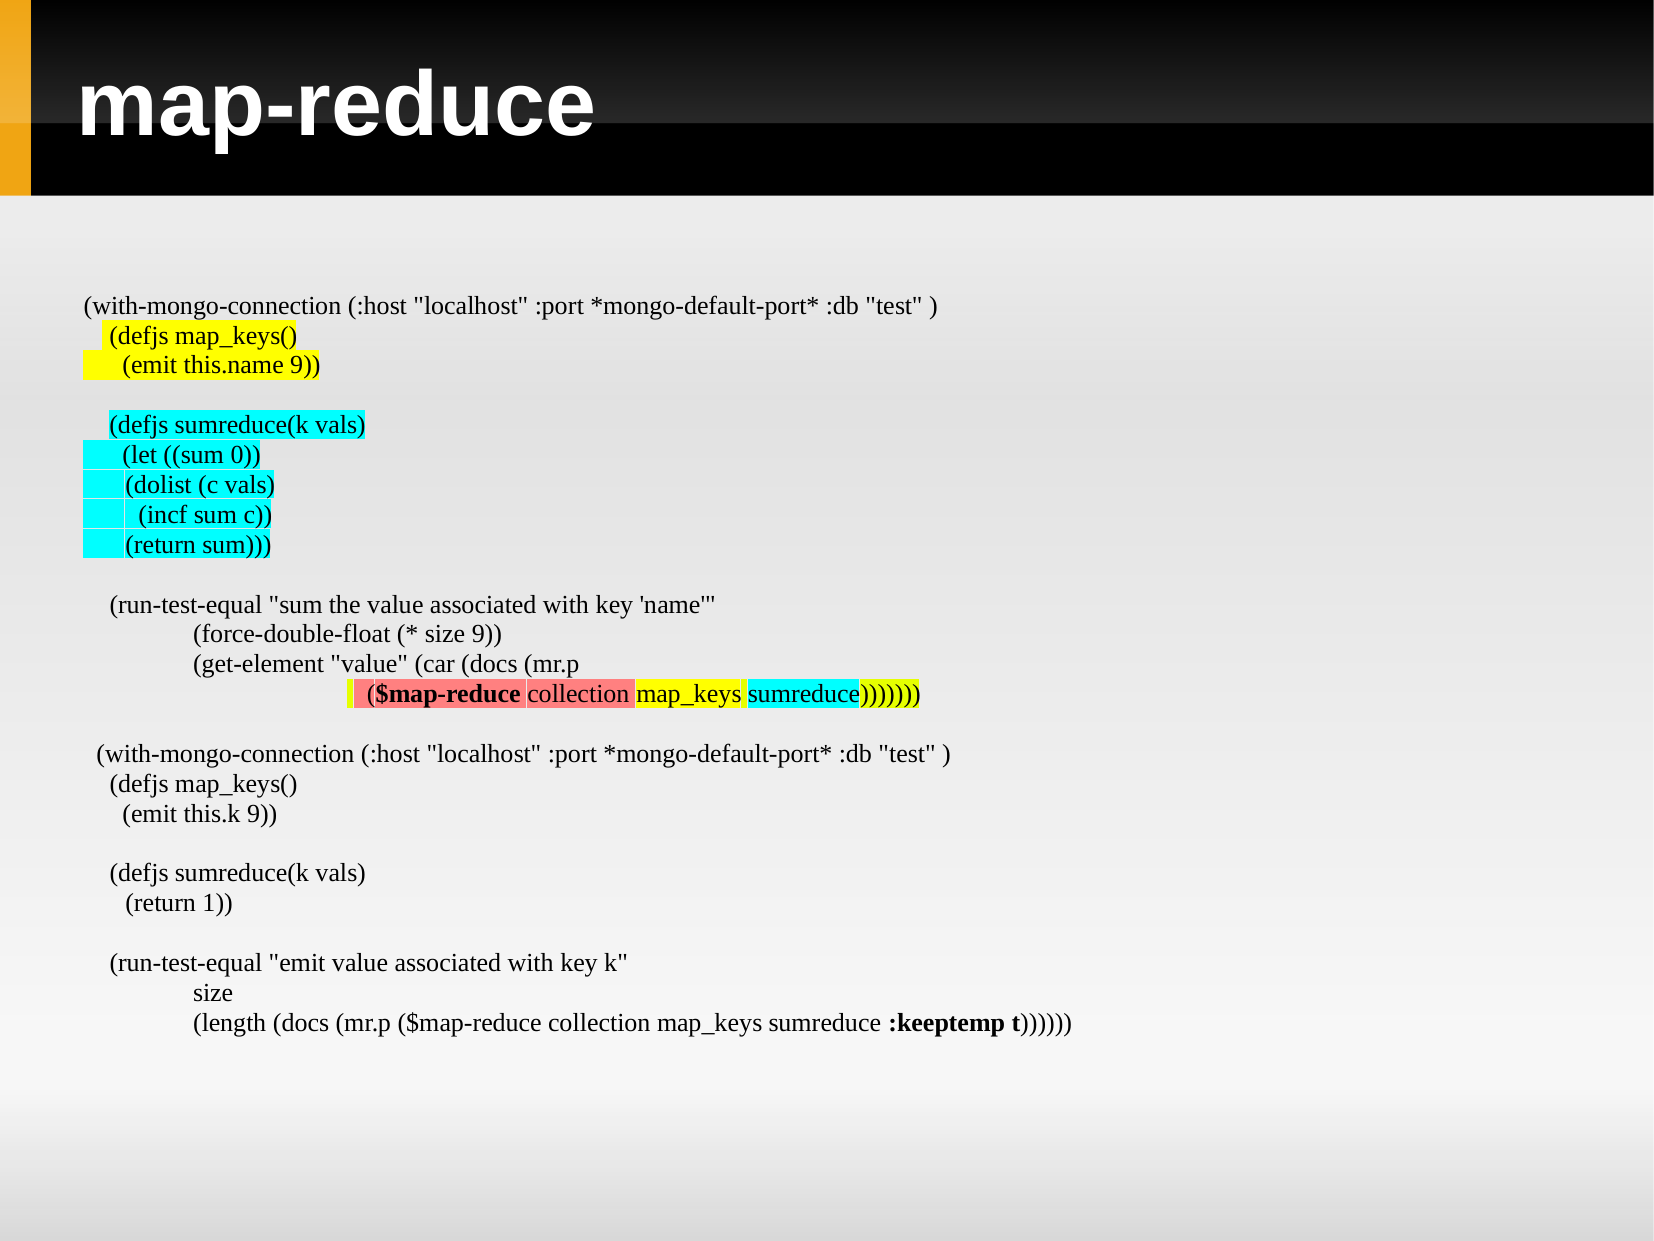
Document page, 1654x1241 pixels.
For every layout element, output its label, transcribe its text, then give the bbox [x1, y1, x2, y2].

chart [82, 290, 1570, 1109]
picture [0, 0, 1654, 1241]
title map-reduce [76, 0, 1565, 208]
